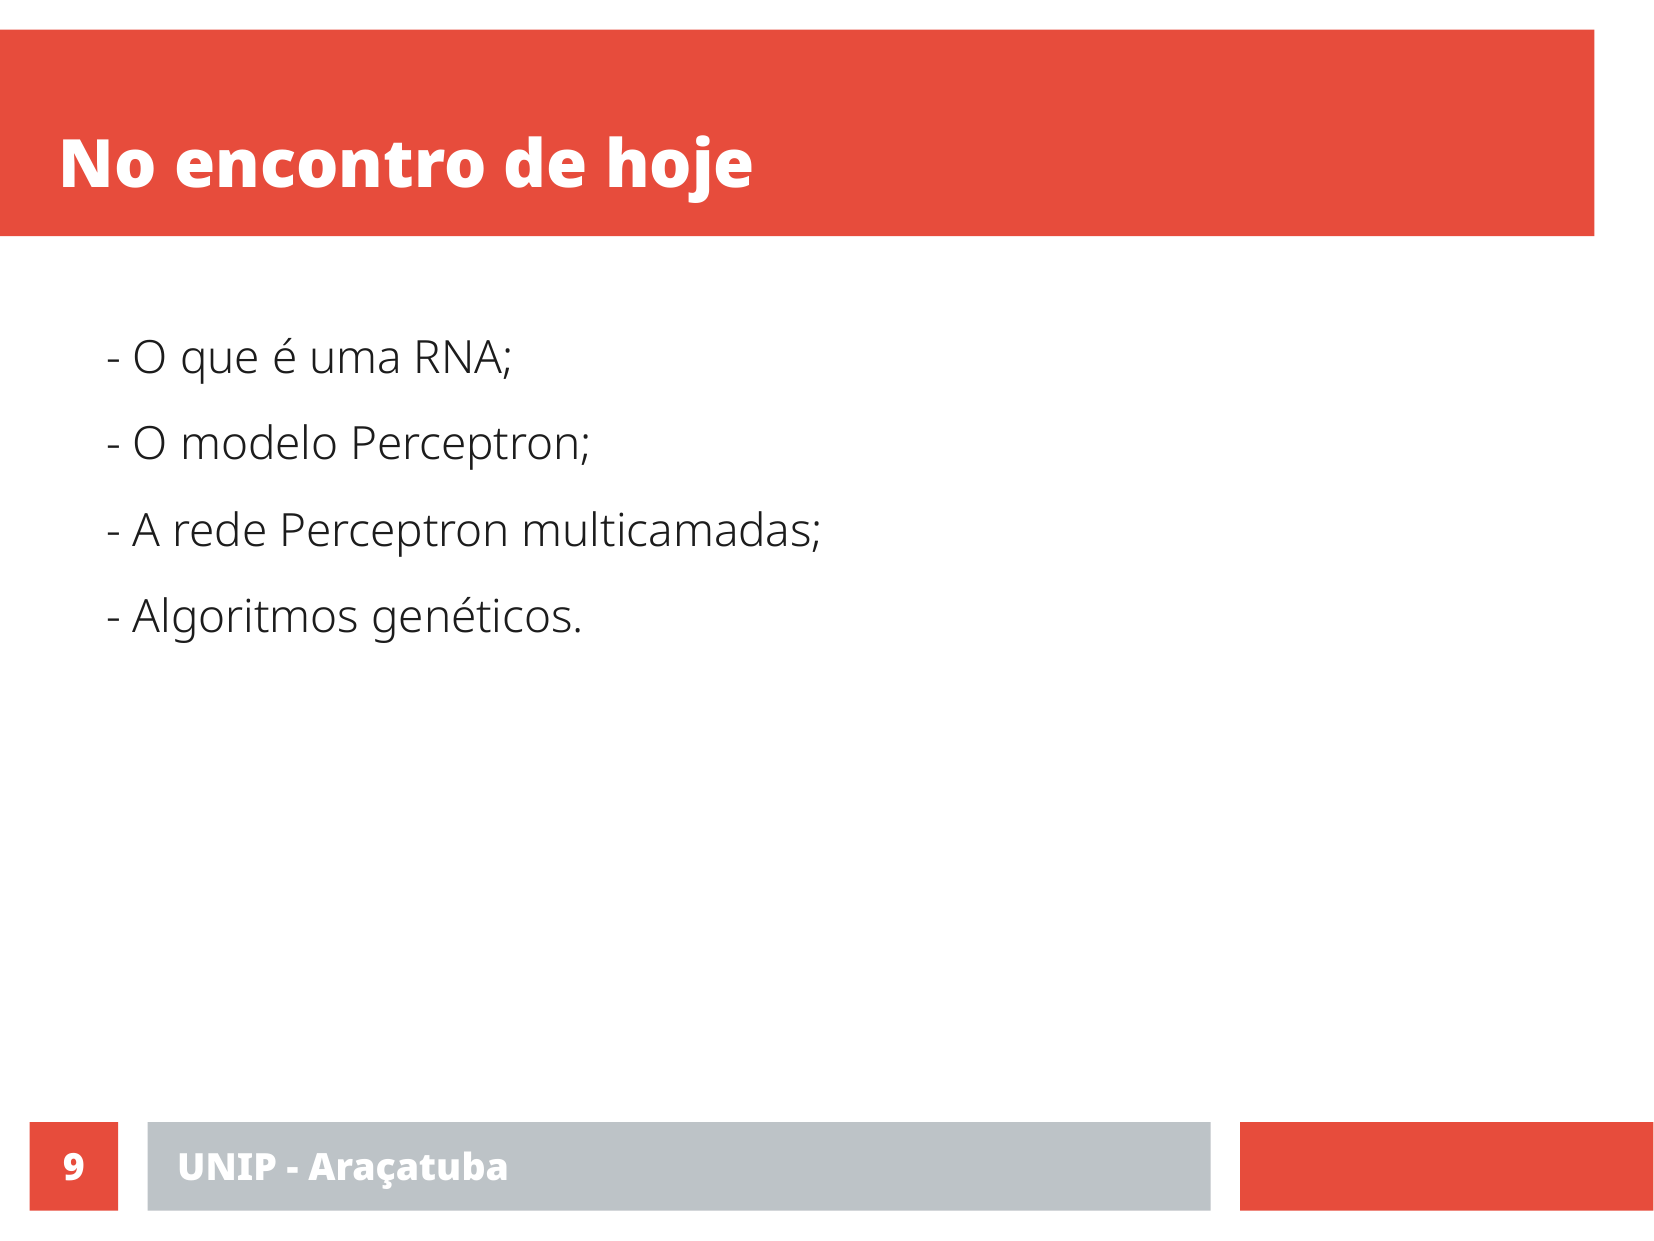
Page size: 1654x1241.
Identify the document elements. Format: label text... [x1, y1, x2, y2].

list - O que é uma RNA; - O modelo Perceptron; - A rede Perceptron multicamadas; - Algoritmos genéticos. [59, 324, 1565, 1093]
title No encontro de hoje [59, 59, 1595, 207]
